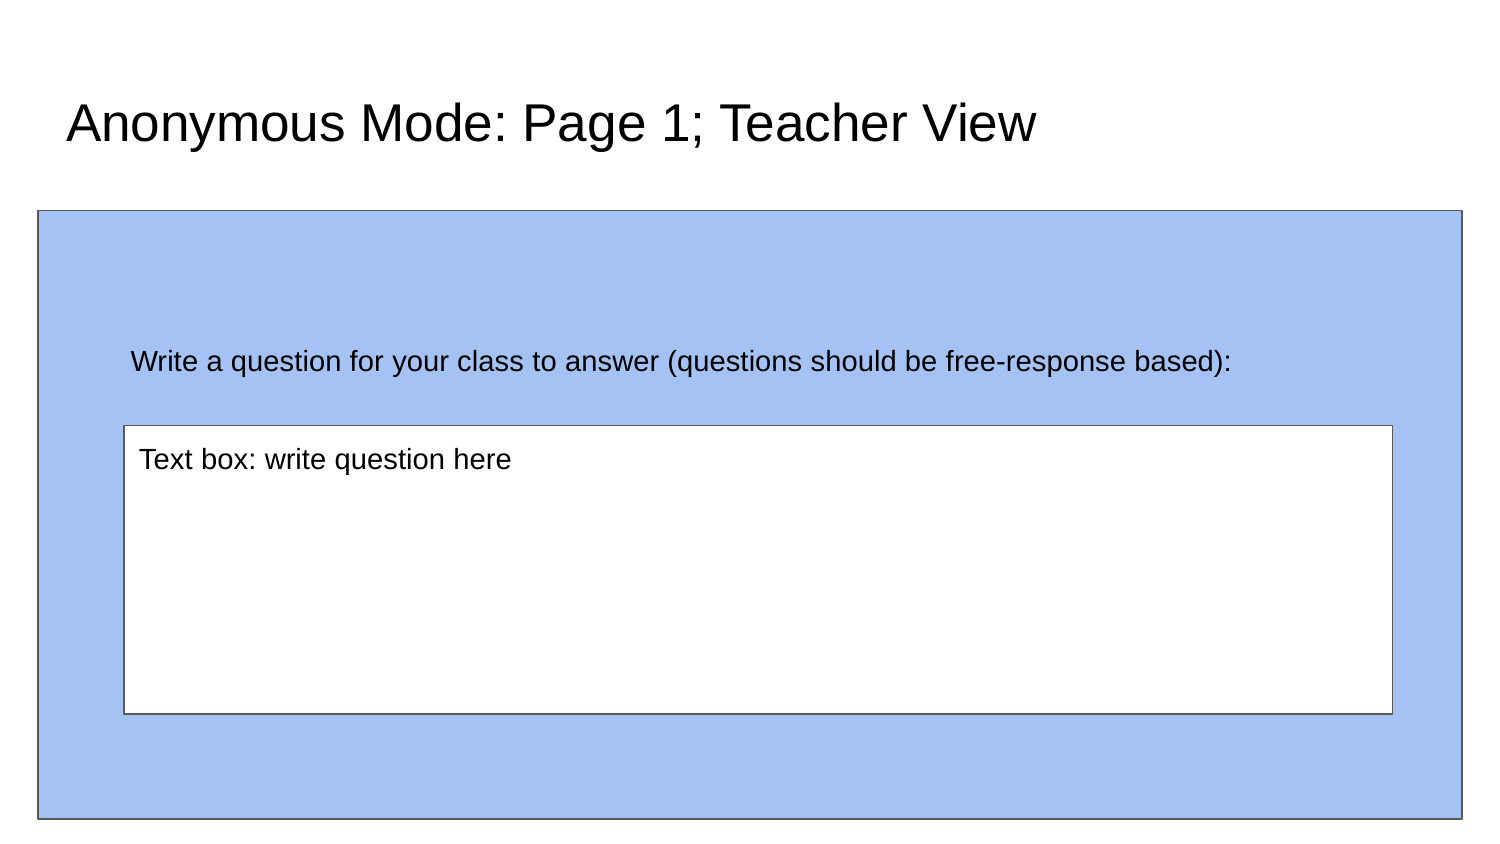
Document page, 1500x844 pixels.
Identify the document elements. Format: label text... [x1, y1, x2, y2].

text_box [37, 210, 1462, 819]
text_box Text box: write question here [123, 425, 1393, 714]
title Anonymous Mode: Page 1; Teacher View [51, 72, 1449, 167]
text_box Write a question for your class to answer (questions should be free-response based): [115, 327, 1385, 393]
